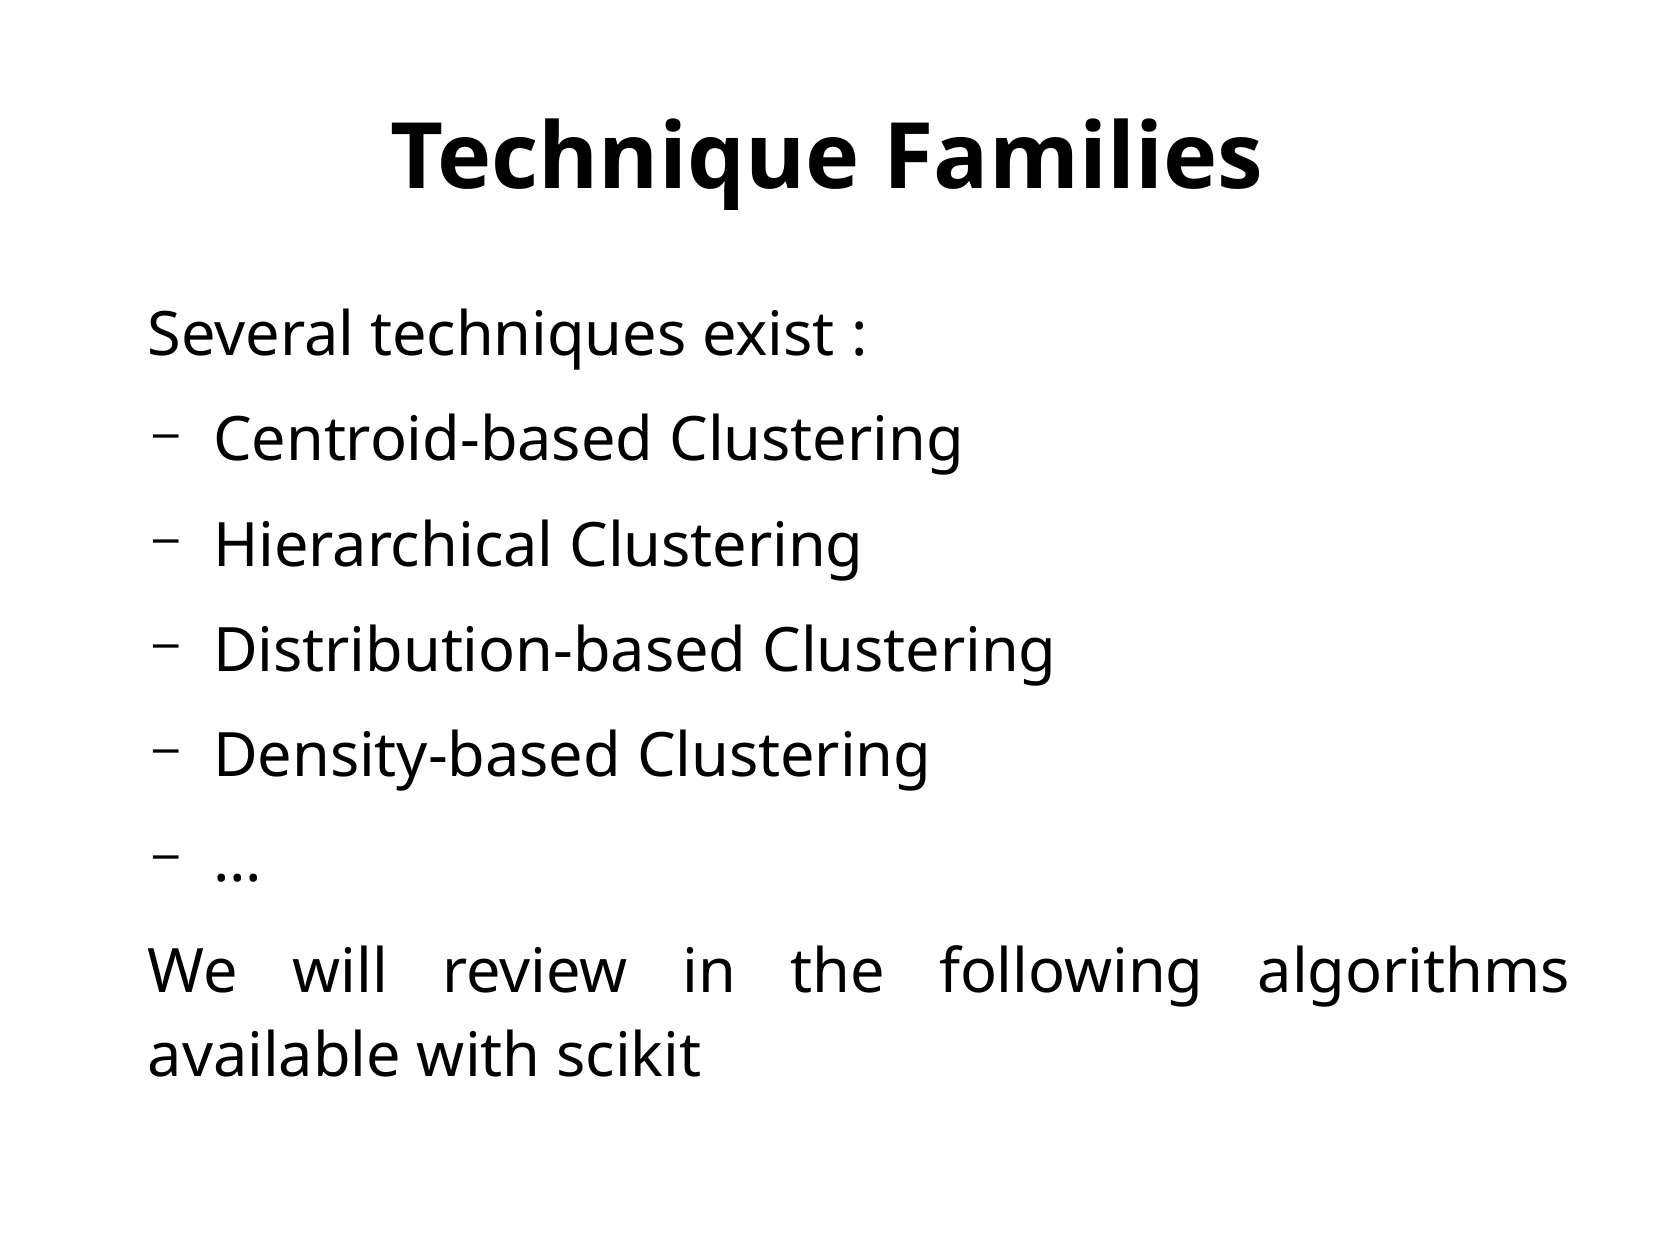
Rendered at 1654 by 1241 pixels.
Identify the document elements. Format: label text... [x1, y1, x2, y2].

title Technique Families [82, 49, 1571, 257]
list Several techniques exist : Centroid-based Clustering Hierarchical Clustering Distribution-based Clustering Density-based Clustering … We will review in the following algorithms available with scikit [82, 290, 1571, 1096]
